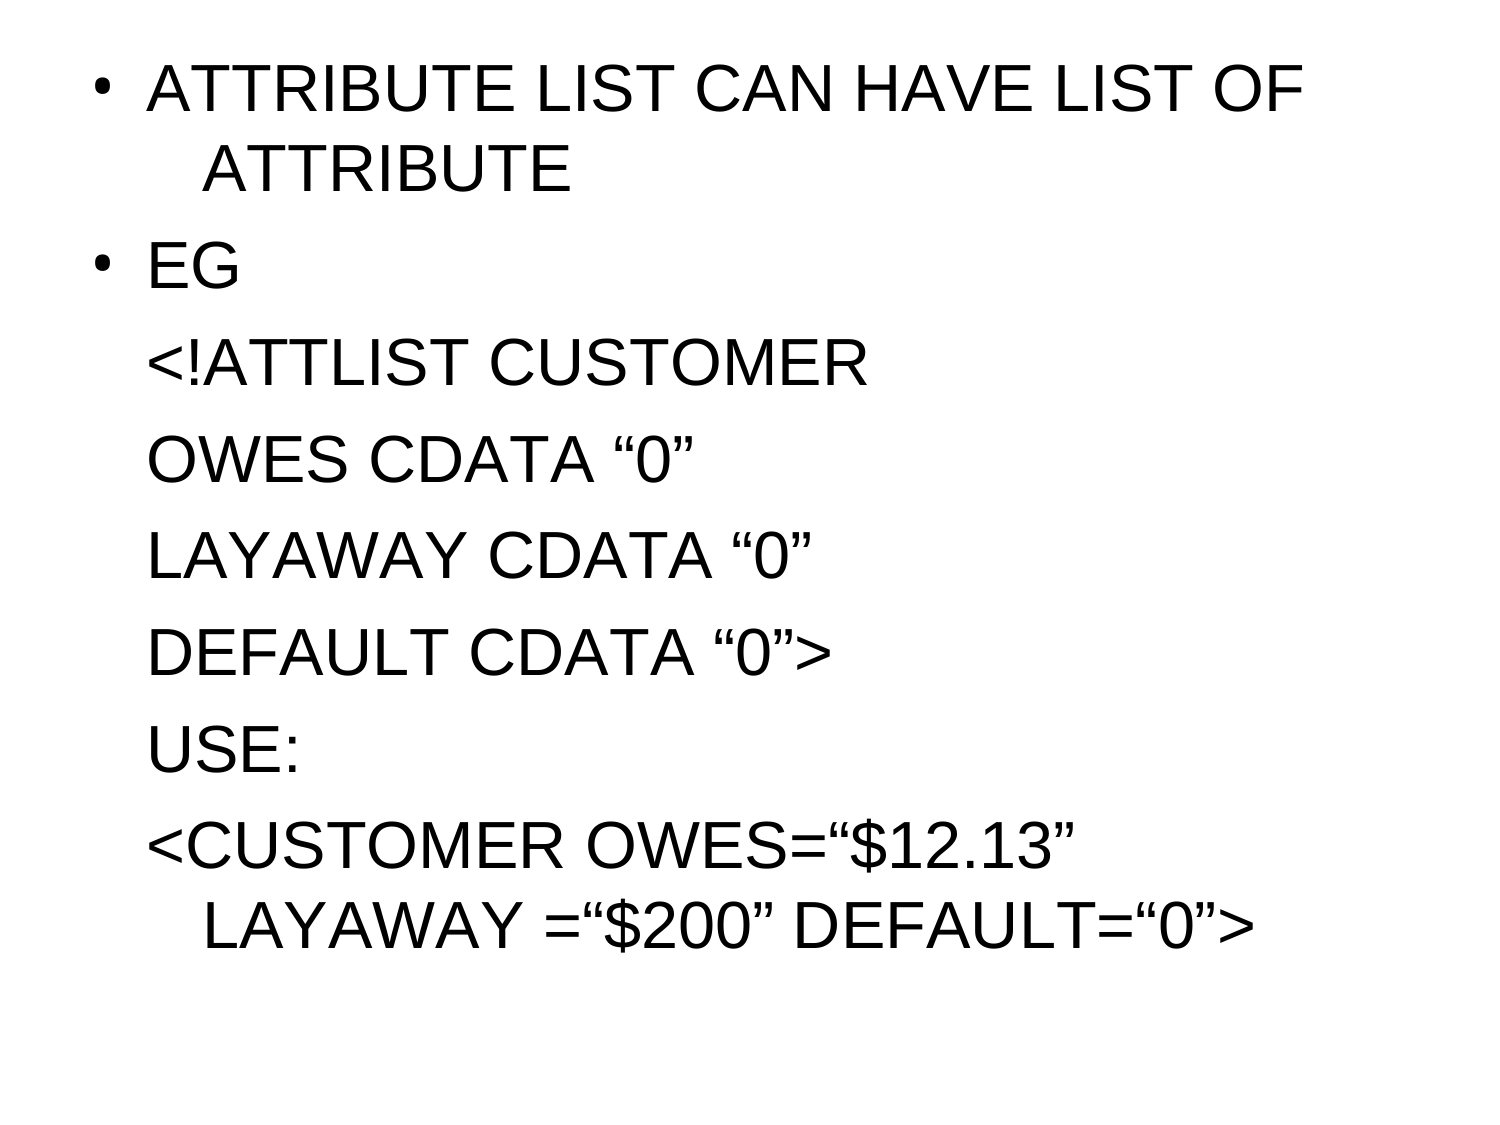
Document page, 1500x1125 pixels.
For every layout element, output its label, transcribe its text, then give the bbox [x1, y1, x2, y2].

list ATTRIBUTE LIST CAN HAVE LIST OF ATTRIBUTE EG <!ATTLIST CUSTOMER OWES CDATA “0” LAYAWAY CDATA “0” DEFAULT CDATA “0”> USE: <CUSTOMER OWES=“$12.13” LAYAWAY =“$200” DEFAULT=“0”> [75, 37, 1426, 1005]
